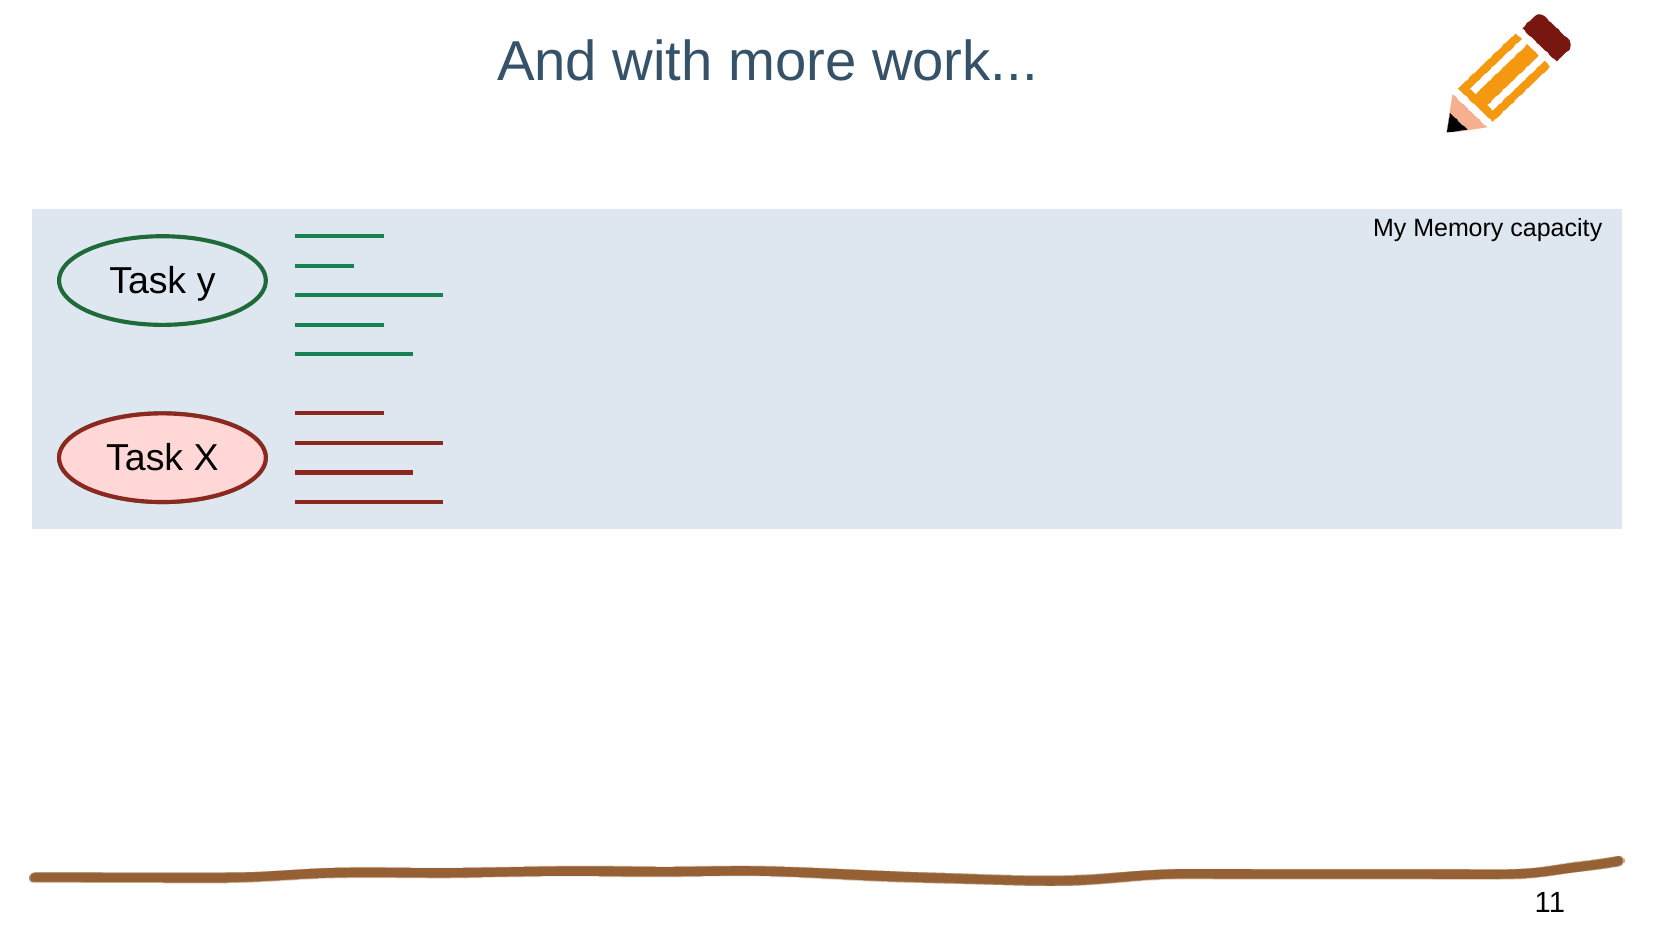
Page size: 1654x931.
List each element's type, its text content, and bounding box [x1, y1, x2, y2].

text_box [29, 206, 1625, 532]
title And with more work... [88, 29, 1447, 206]
picture [1446, 14, 1571, 133]
text_box My Memory capacity [1358, 206, 1618, 250]
picture [29, 856, 1625, 886]
text_box Task y [59, 236, 266, 325]
text_box Task X [59, 413, 266, 503]
